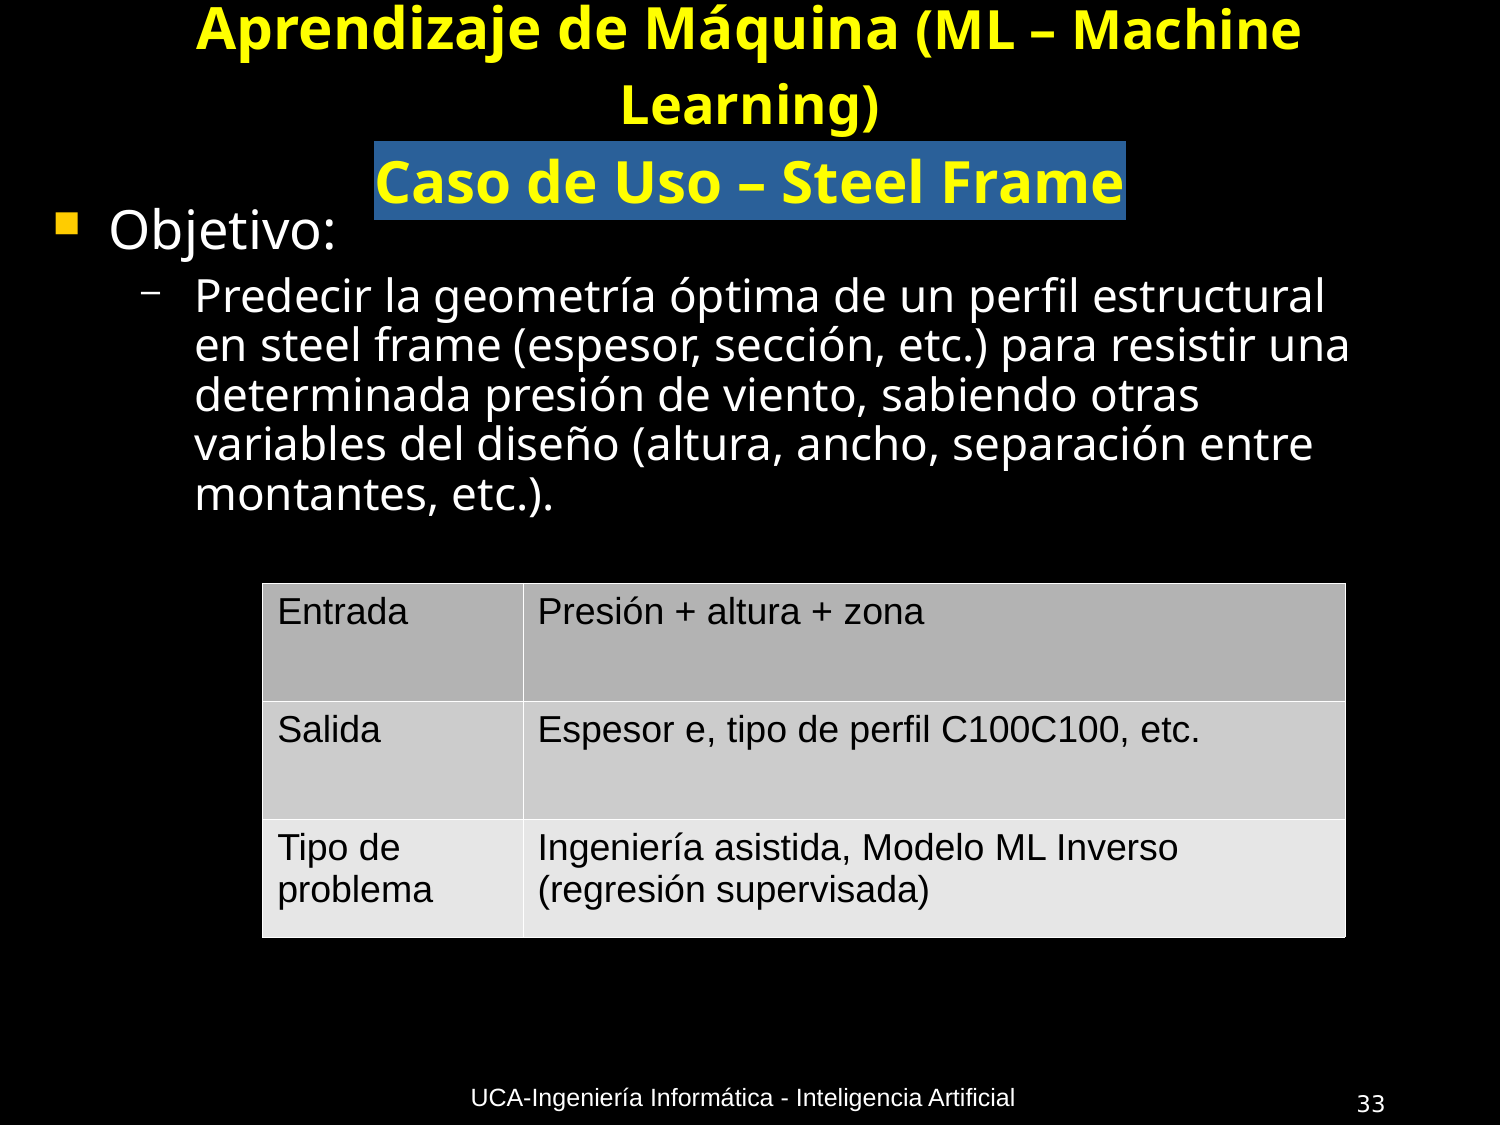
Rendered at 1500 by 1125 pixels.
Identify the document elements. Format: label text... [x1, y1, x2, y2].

table_cell Ingeniería asistida, Modelo ML Inverso (regresión supervisada) [524, 820, 1345, 937]
title Aprendizaje de Máquina (ML – Machine Learning) Caso de Uso – Steel Frame [75, 45, 1425, 162]
table_header Entrada [263, 584, 523, 701]
table_cell Salida [263, 702, 523, 819]
table_header Presión + altura + zona [524, 584, 1345, 701]
text_box Objetivo: Predecir la geometría óptima de un perfil estructural en steel frame (espesor, sección, etc.) para resistir una determinada presión de viento, sabiendo otras variables del diseño (altura, ancho, separación entre montantes, etc.). [37, 195, 1388, 1013]
table_cell Tipo de problema [263, 820, 523, 937]
table_cell Espesor e, tipo de perfil C100C100, etc. [524, 702, 1345, 819]
